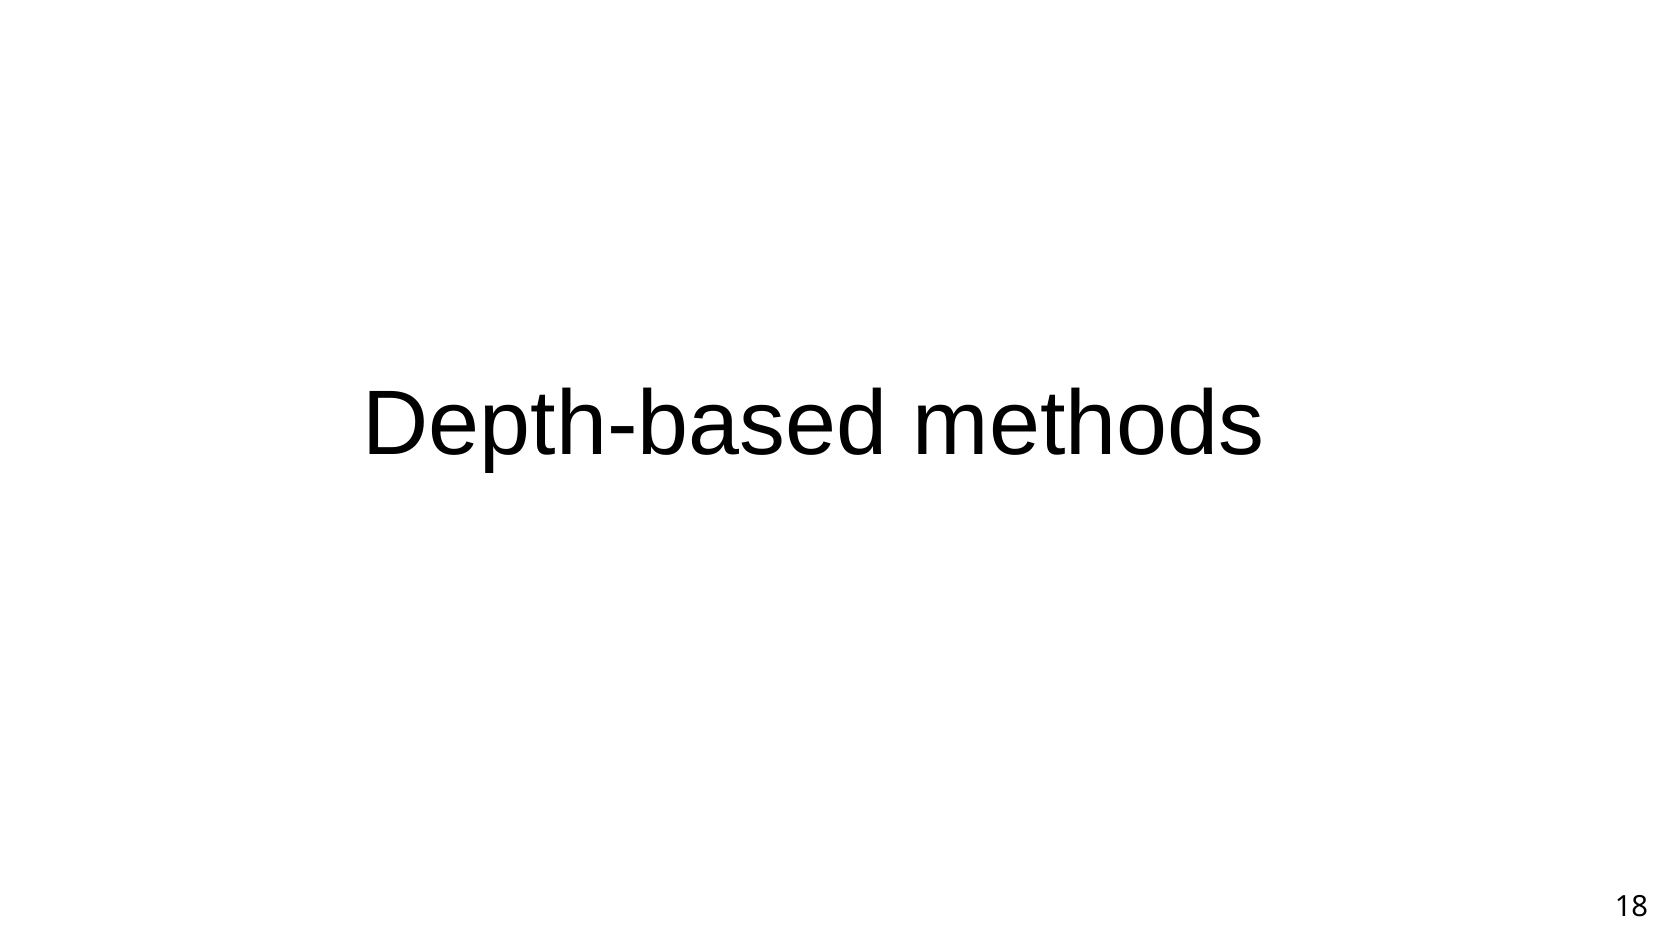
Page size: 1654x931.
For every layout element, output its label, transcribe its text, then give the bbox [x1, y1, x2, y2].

title Depth-based methods [70, 345, 1559, 501]
